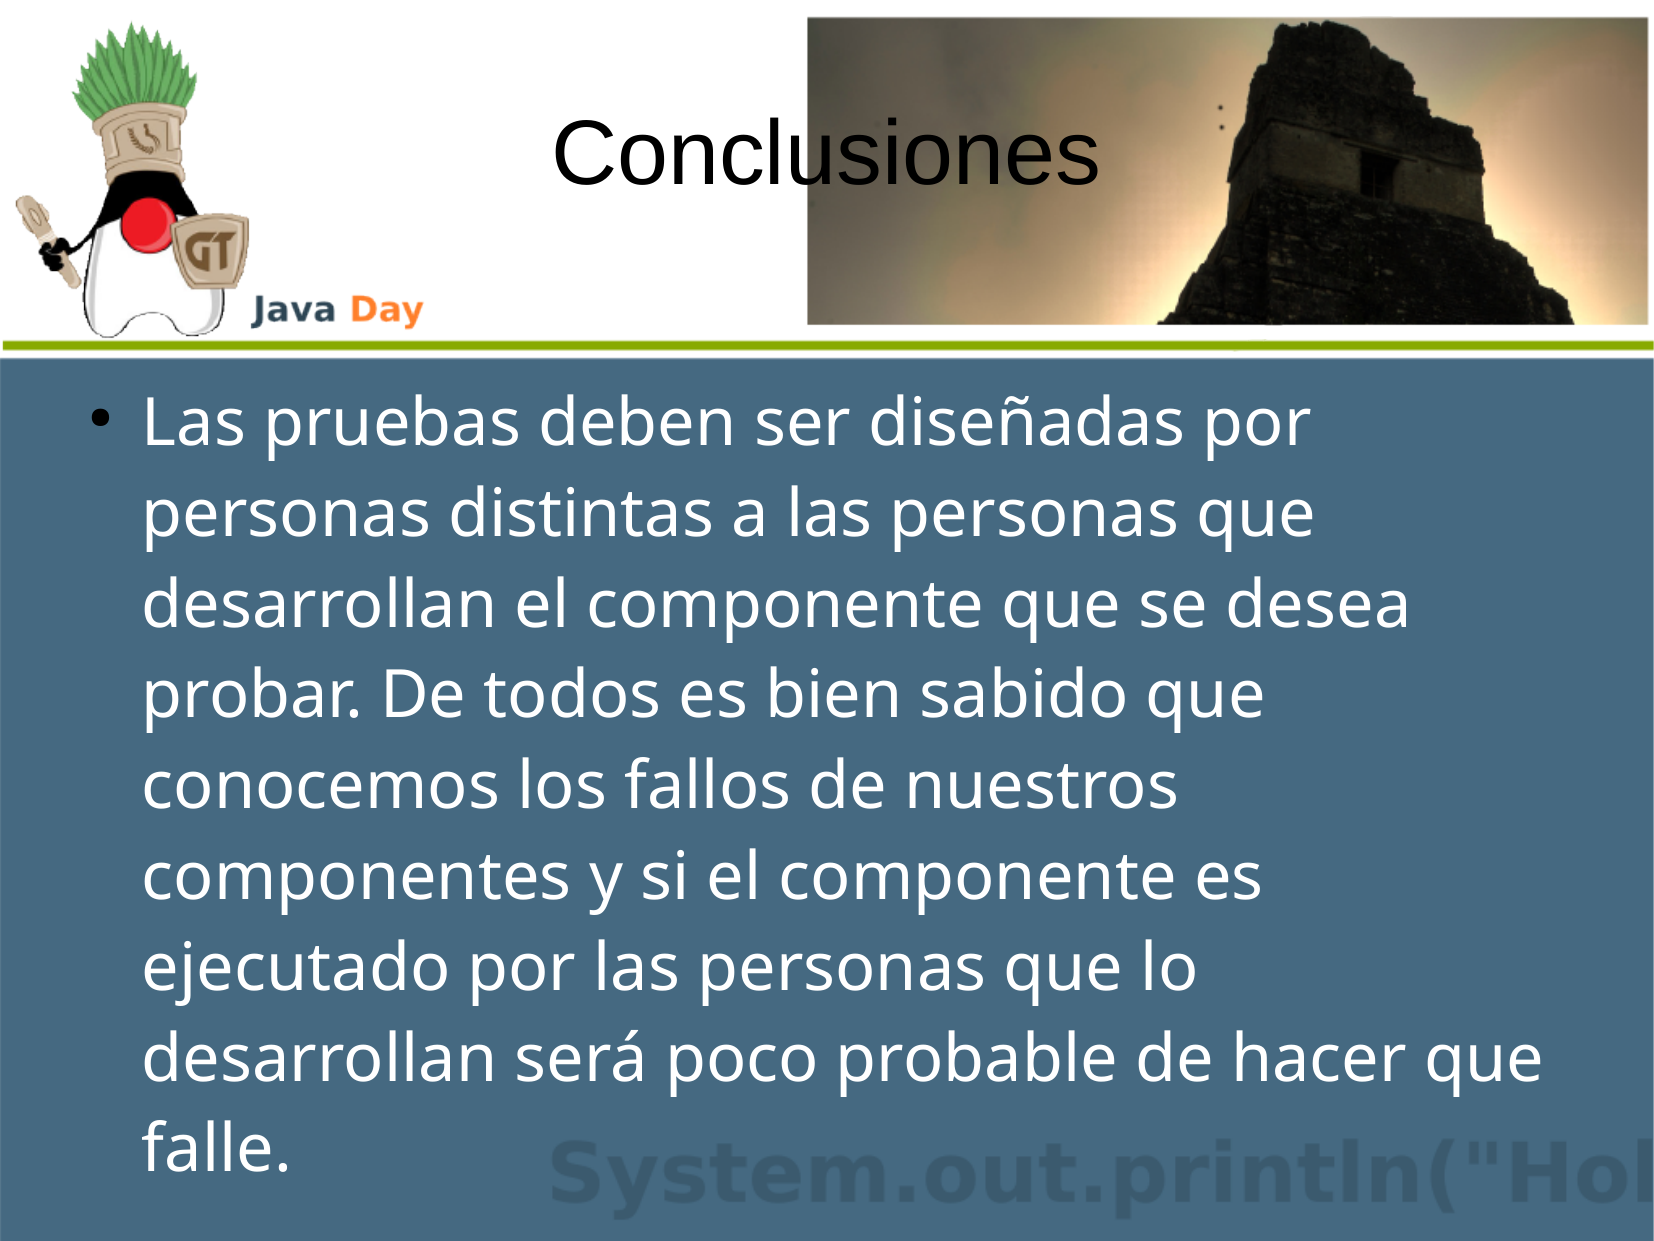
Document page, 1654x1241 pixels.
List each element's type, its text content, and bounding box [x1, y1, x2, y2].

list Las pruebas deben ser diseñadas por personas distintas a las personas que desarrollan el componente que se desea probar. De todos es bien sabido que conocemos los fallos de nuestros componentes y si el componente es ejecutado por las personas que lo desarrollan será poco probable de hacer que falle. [70, 374, 1560, 1193]
title Conclusiones [82, 49, 1571, 257]
picture [0, 0, 1654, 1241]
